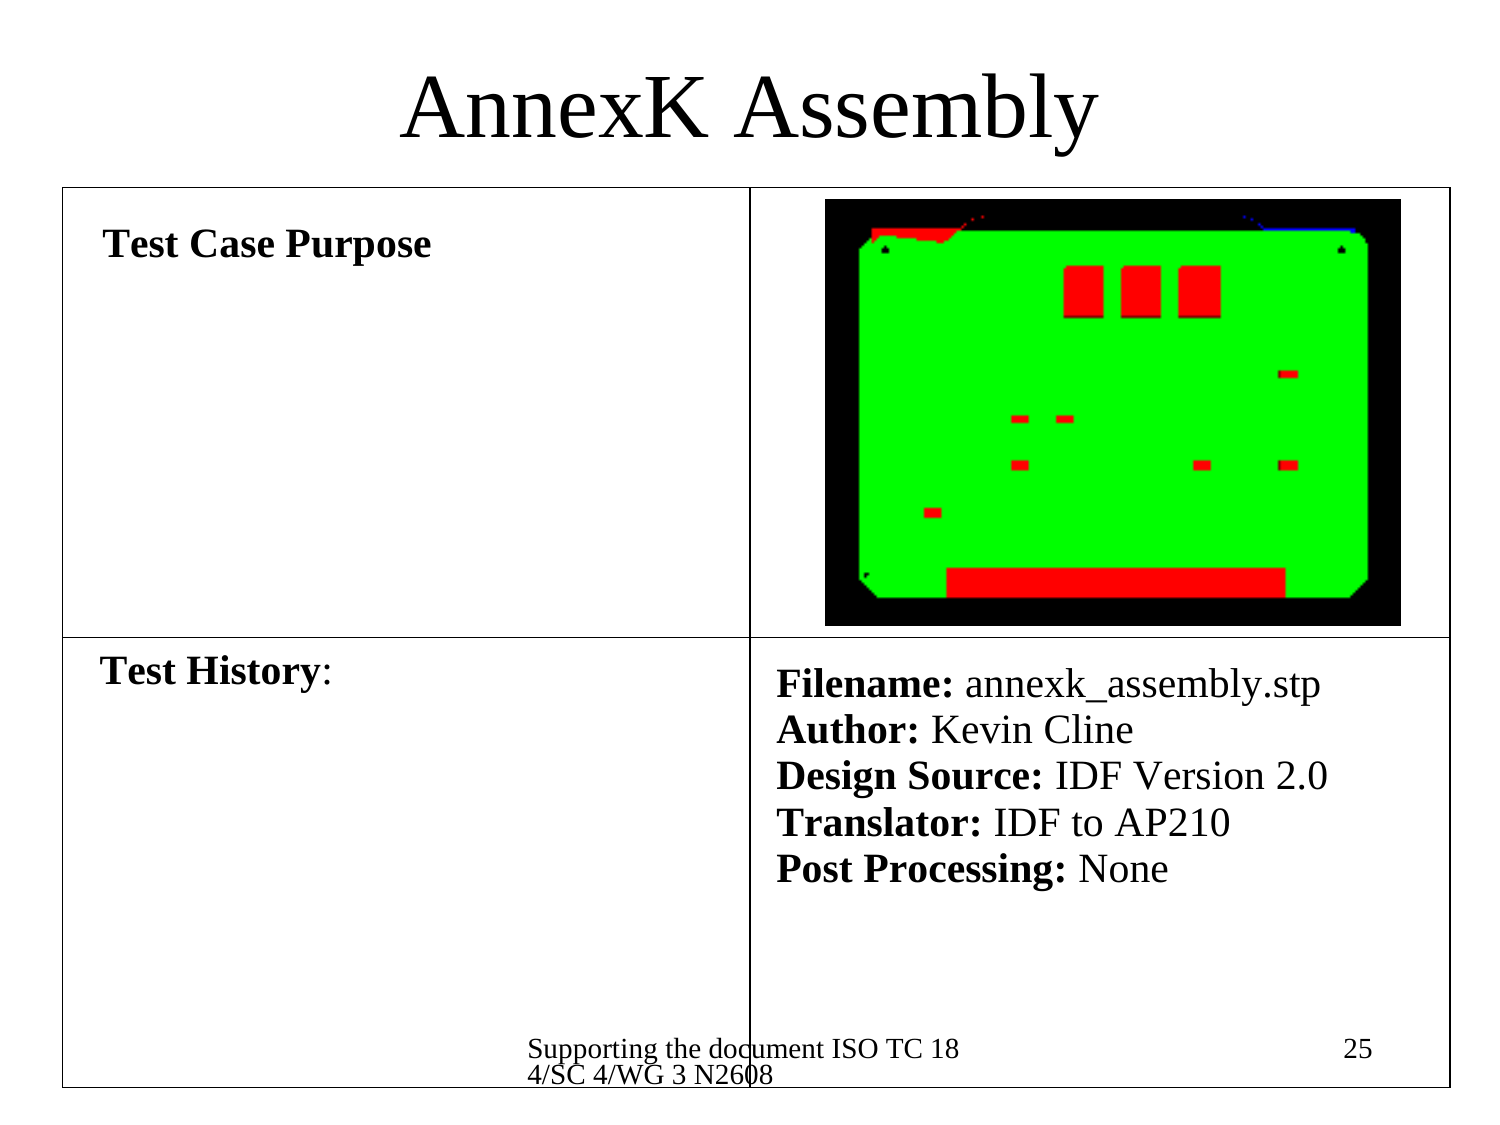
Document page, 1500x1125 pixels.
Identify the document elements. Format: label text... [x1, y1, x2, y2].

title AnnexK Assembly [112, 12, 1388, 201]
text_box Filename: annexk_assembly.stp Author: Kevin Cline Design Source: IDF Version 2.0 Translator: IDF to AP210 Post Processing: None [761, 652, 1344, 1010]
text_box Test Case Purpose [87, 212, 676, 275]
chart [825, 200, 1401, 626]
text_box Test History: [84, 639, 348, 702]
